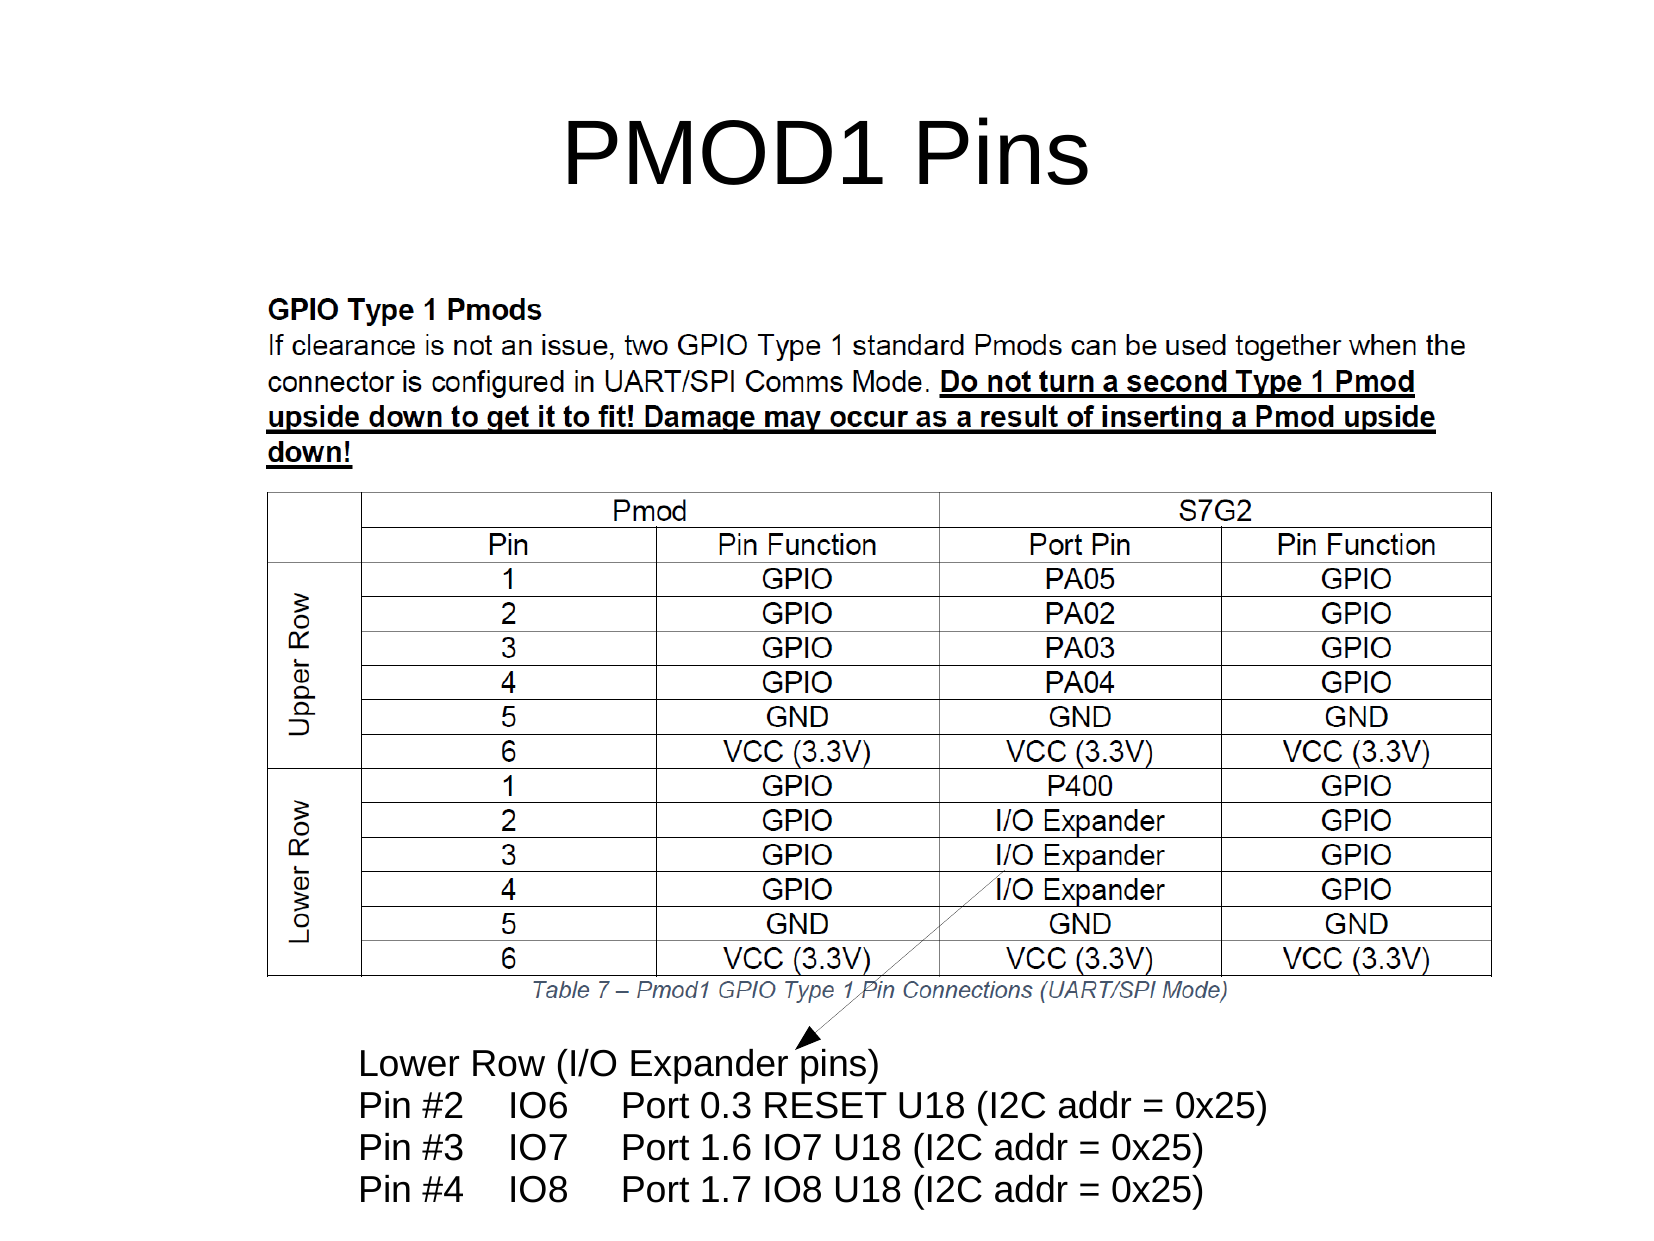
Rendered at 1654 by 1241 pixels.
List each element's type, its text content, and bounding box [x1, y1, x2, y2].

picture [120, 270, 1546, 1021]
title PMOD1 Pins [82, 49, 1571, 257]
text_box Lower Row (I/O Expander pins) Pin #2 IO6 Port 0.3 RESET U18 (I2C addr = 0x25) Pin #3 IO7 Port 1.6 IO7 U18 (I2C addr = 0x25) Pin #4 IO8 Port 1.7 IO8 U18 (I2C addr = 0x25) [343, 1035, 1285, 1218]
